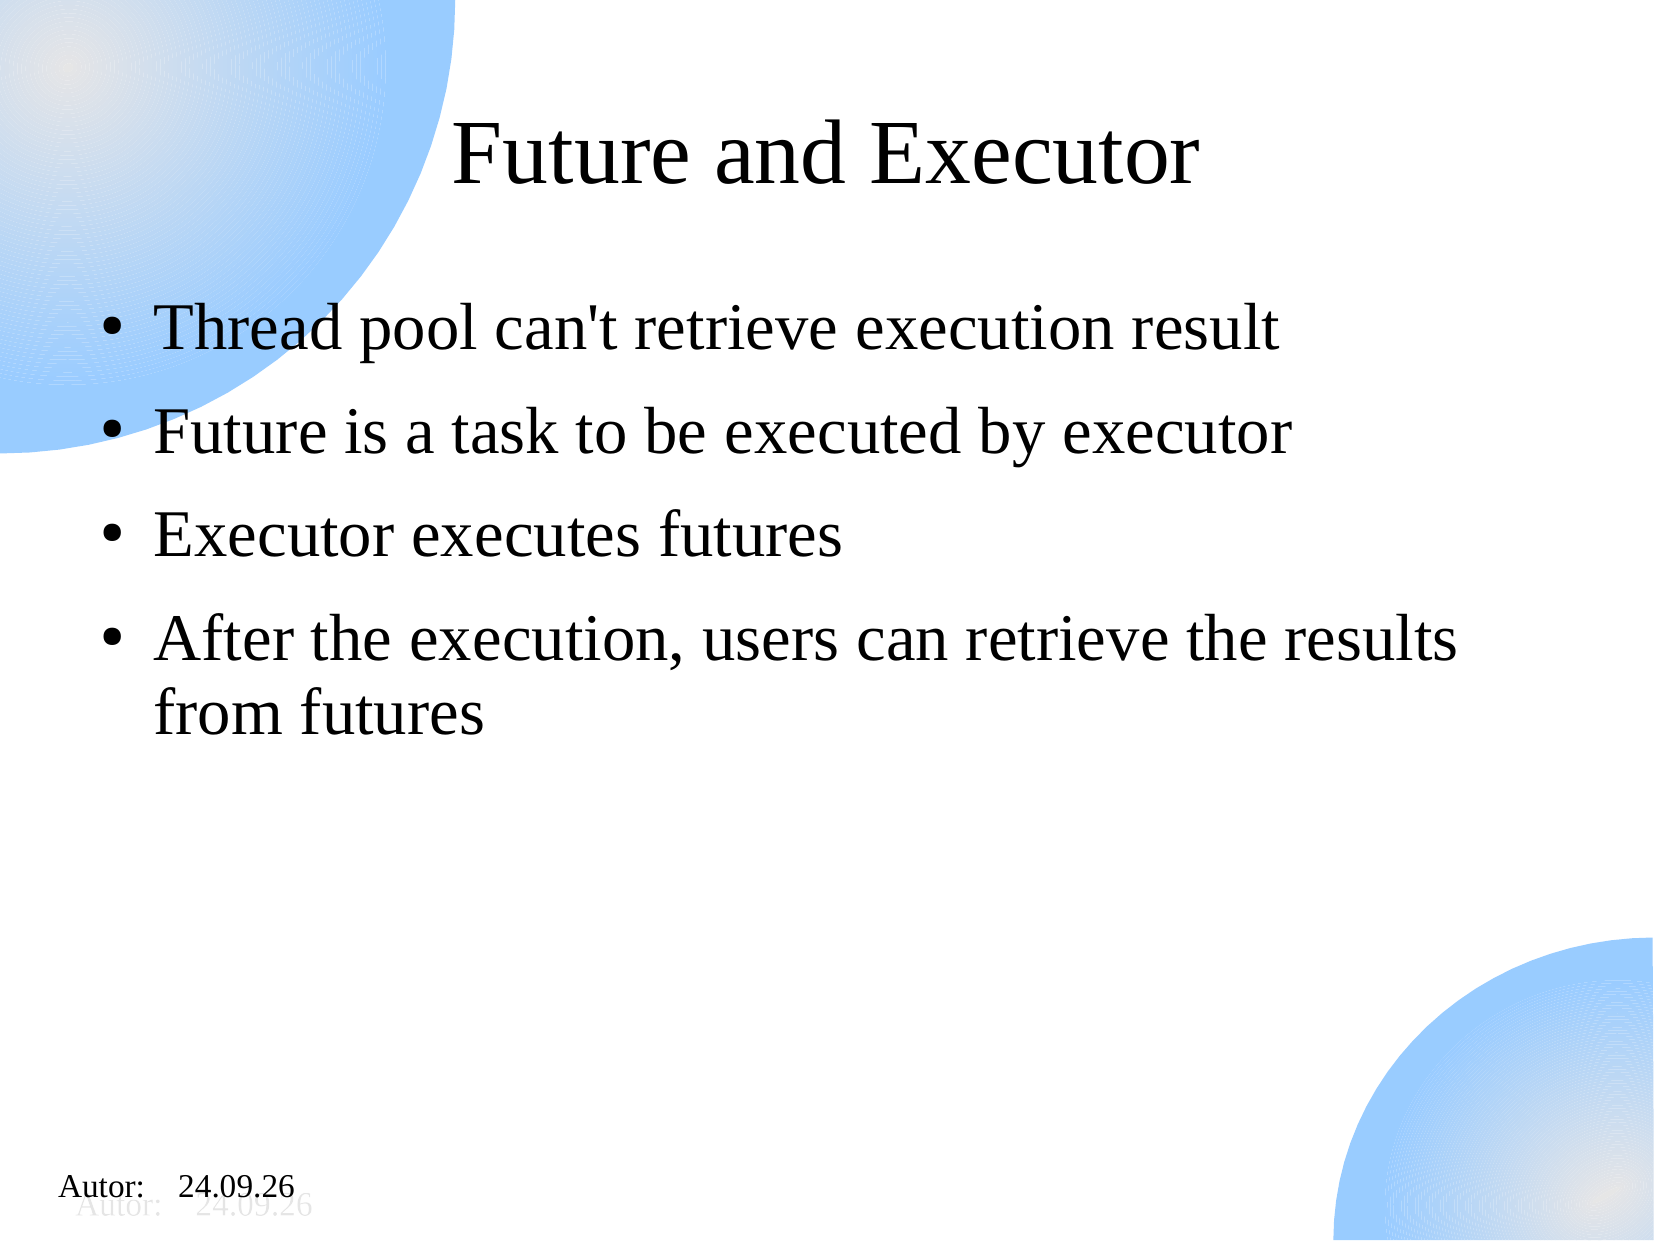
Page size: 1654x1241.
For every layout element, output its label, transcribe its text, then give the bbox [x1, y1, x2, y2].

list Thread pool can't retrieve execution result Future is a task to be executed by executor Executor executes futures After the execution, users can retrieve the results from futures [82, 290, 1571, 1010]
title Future and Executor [82, 49, 1571, 257]
